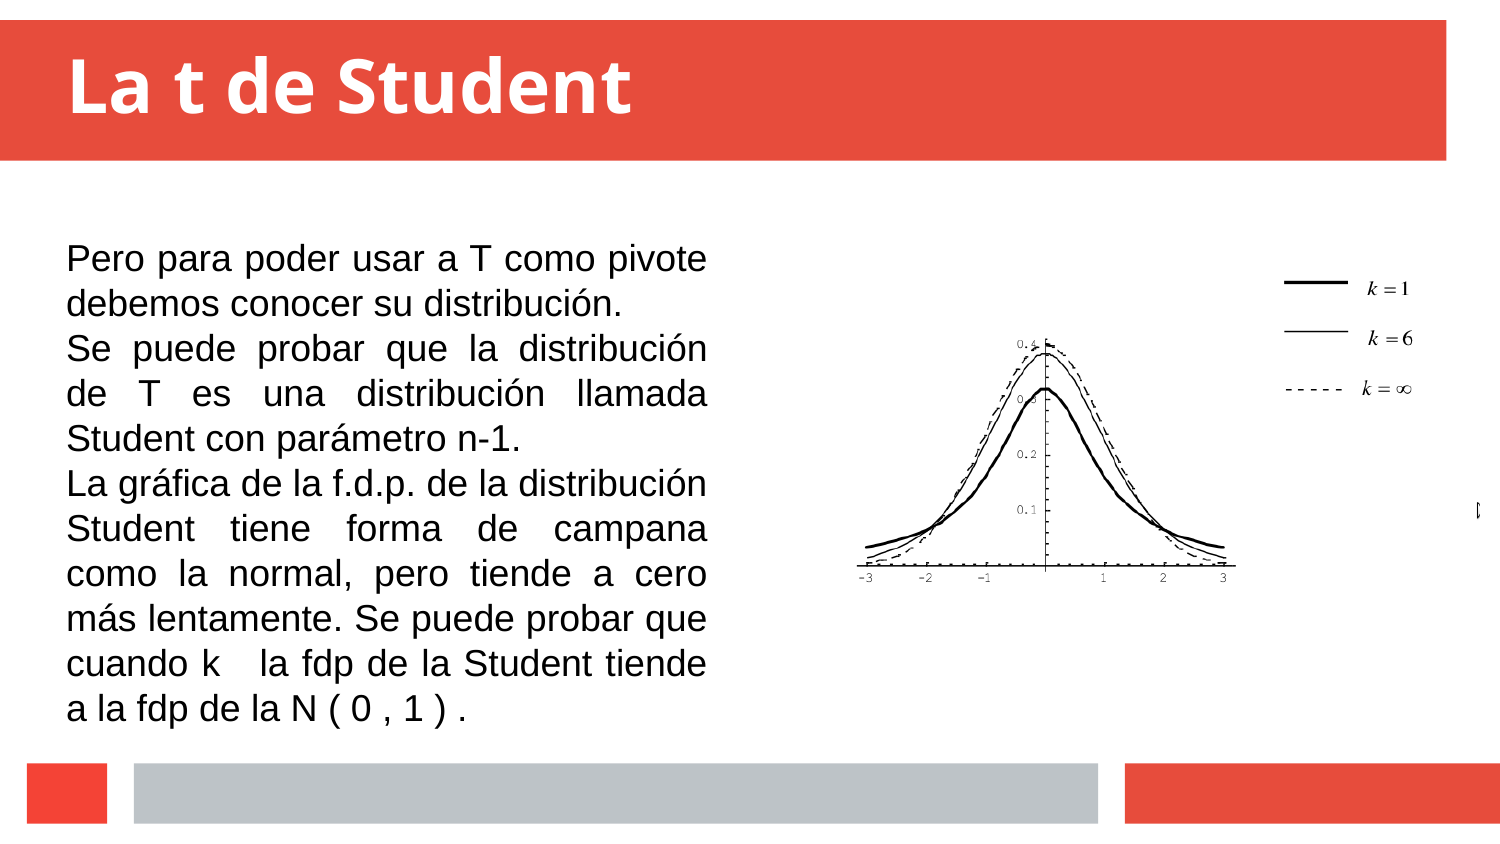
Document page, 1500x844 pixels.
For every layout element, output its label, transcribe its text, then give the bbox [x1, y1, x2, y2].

picture [749, 214, 1480, 629]
title La t de Student [53, 40, 1447, 141]
list Pero para poder usar a T como pivote debemos conocer su distribución. Se puede probar que la distribución de T es una distribución llamada Student con parámetro n-1. La gráfica de la f.d.p. de la distribución Student tiene forma de campana como la normal, pero tiende a cero más lentamente. Se puede probar que cuando k la fdp de la Student tiende a la fdp de la N ( 0 , 1 ) . [53, 220, 721, 744]
